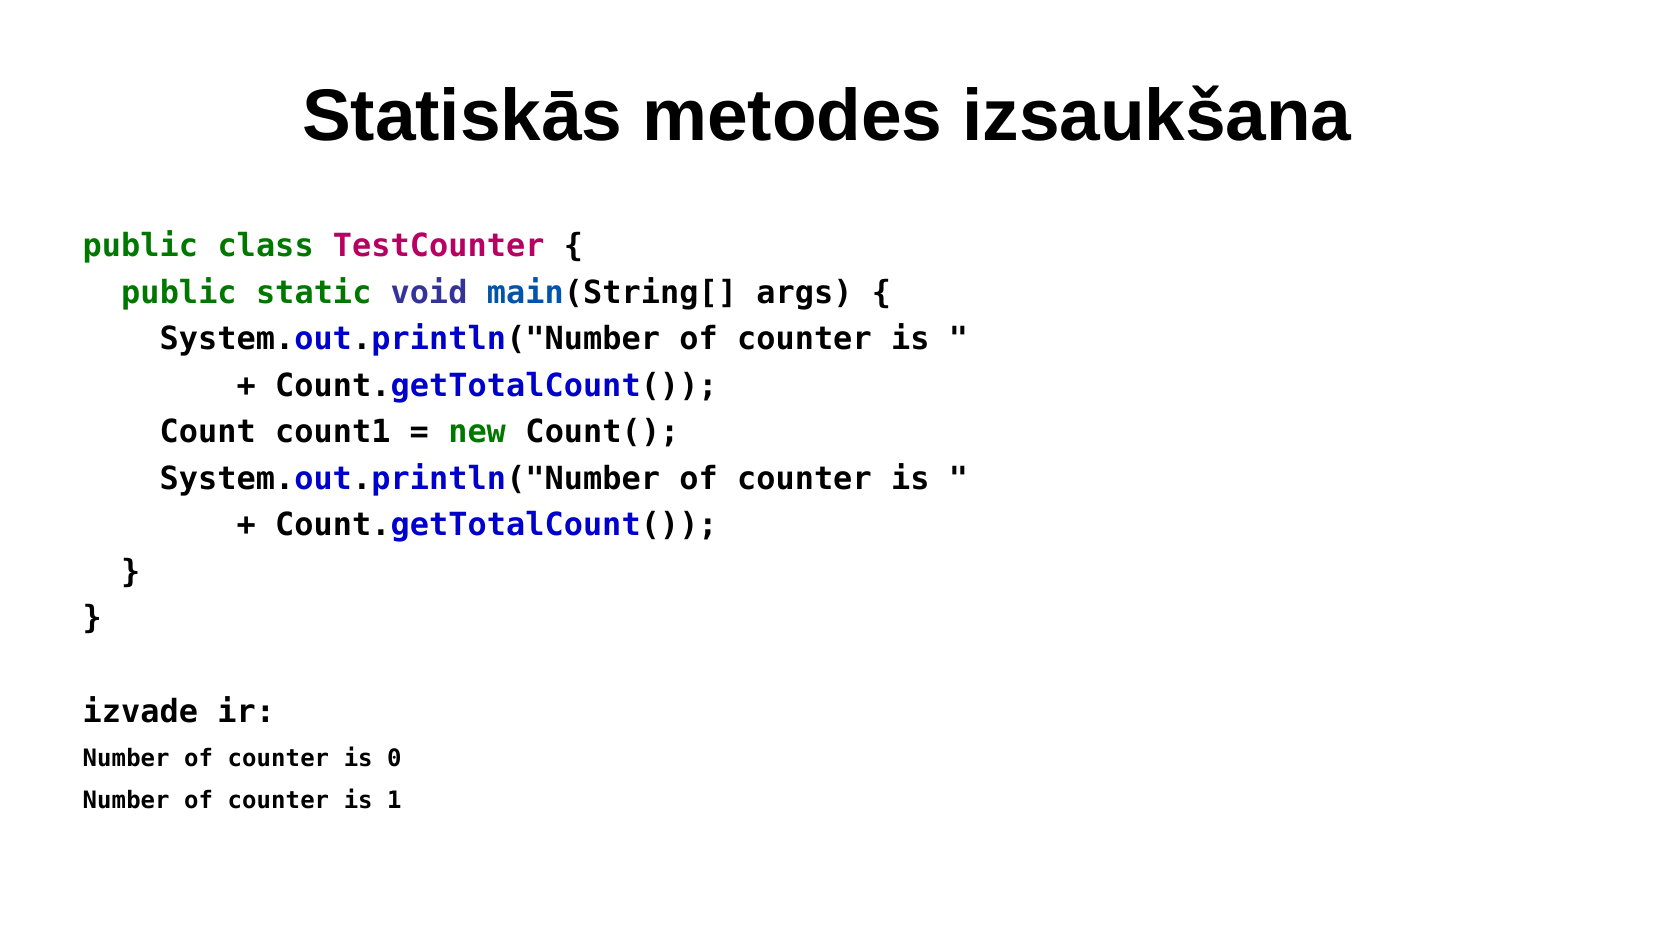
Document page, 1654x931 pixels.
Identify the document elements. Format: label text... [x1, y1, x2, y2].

list public class TestCounter { public static void main(String[] args) { System.out.println("Number of counter is " + Count.getTotalCount()); Count count1 = new Count(); System.out.println("Number of counter is " + Count.getTotalCount()); } } izvade ir: Number of counter is 0 Number of counter is 1 [82, 217, 1538, 824]
title Statiskās metodes izsaukšana [82, 37, 1571, 193]
